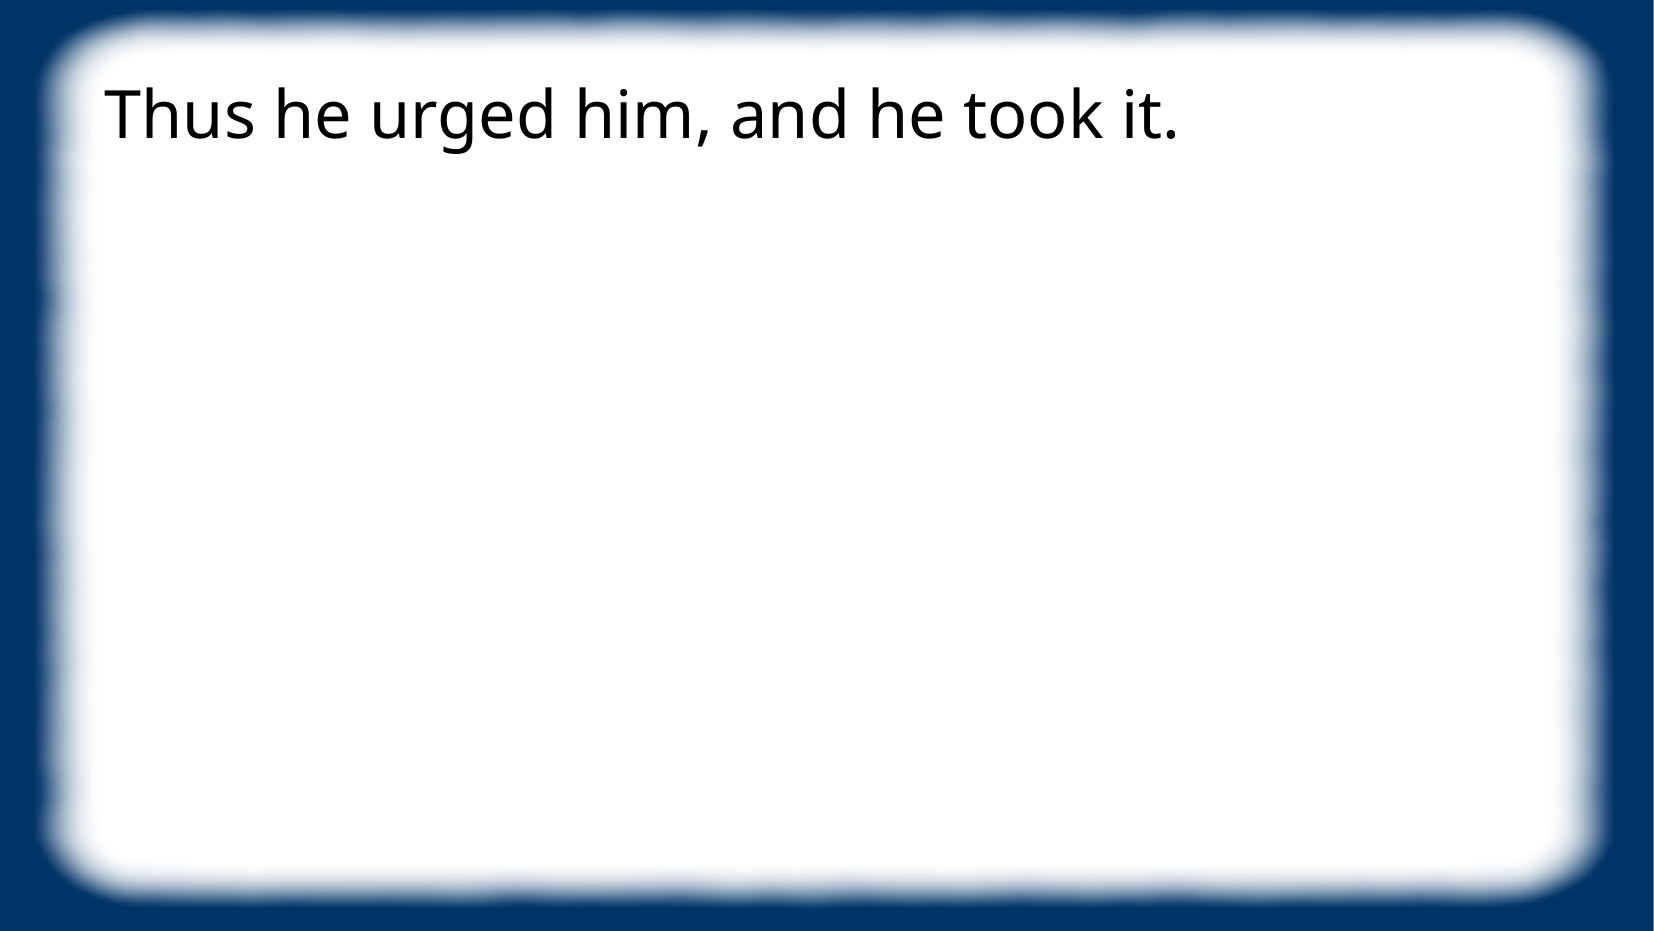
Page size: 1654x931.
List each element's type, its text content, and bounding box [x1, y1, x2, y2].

picture [0, 0, 1654, 931]
text_box Thus he urged him, and he took it. [90, 60, 1561, 164]
